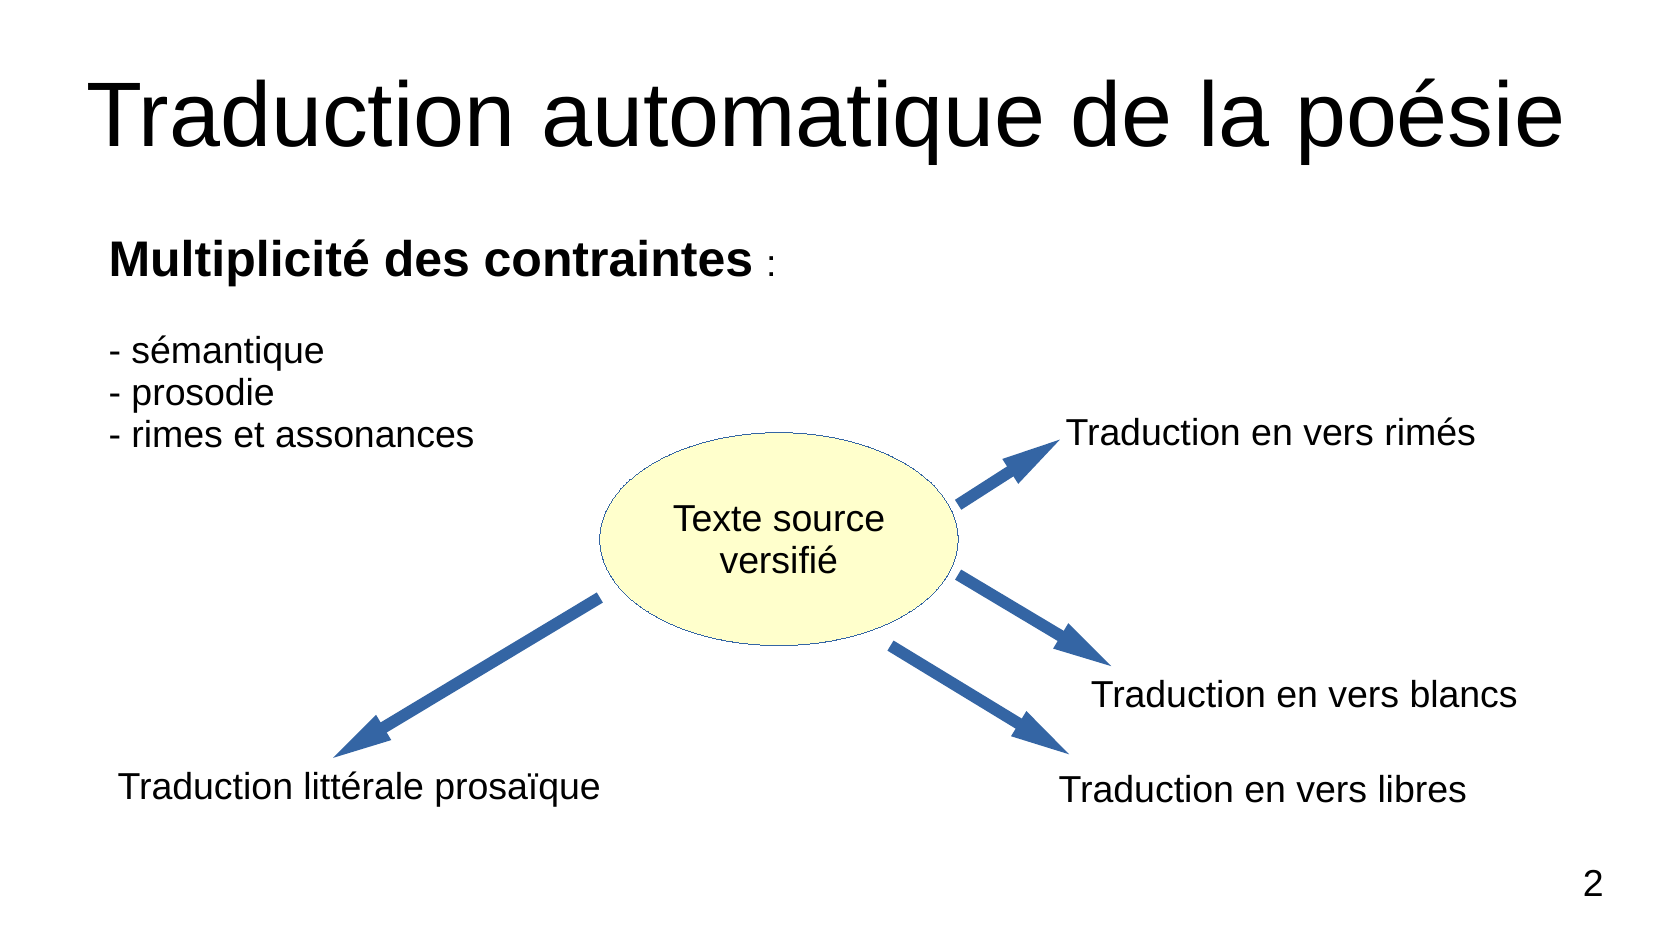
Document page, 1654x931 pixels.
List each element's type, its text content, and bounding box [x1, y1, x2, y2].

text_box Texte source versifié [599, 432, 959, 646]
text_box Traduction en vers blancs [1076, 666, 1613, 740]
text_box Traduction littérale prosaïque [102, 757, 640, 832]
text_box Traduction en vers rimés [1050, 403, 1547, 478]
text_box Traduction en vers libres [1043, 761, 1581, 835]
title Traduction automatique de la poésie [82, 37, 1571, 193]
text_box Multiplicité des contraintes : - sémantique - prosodie - rimes et assonances [93, 224, 1627, 463]
text_box <numéro> [1568, 855, 1631, 912]
